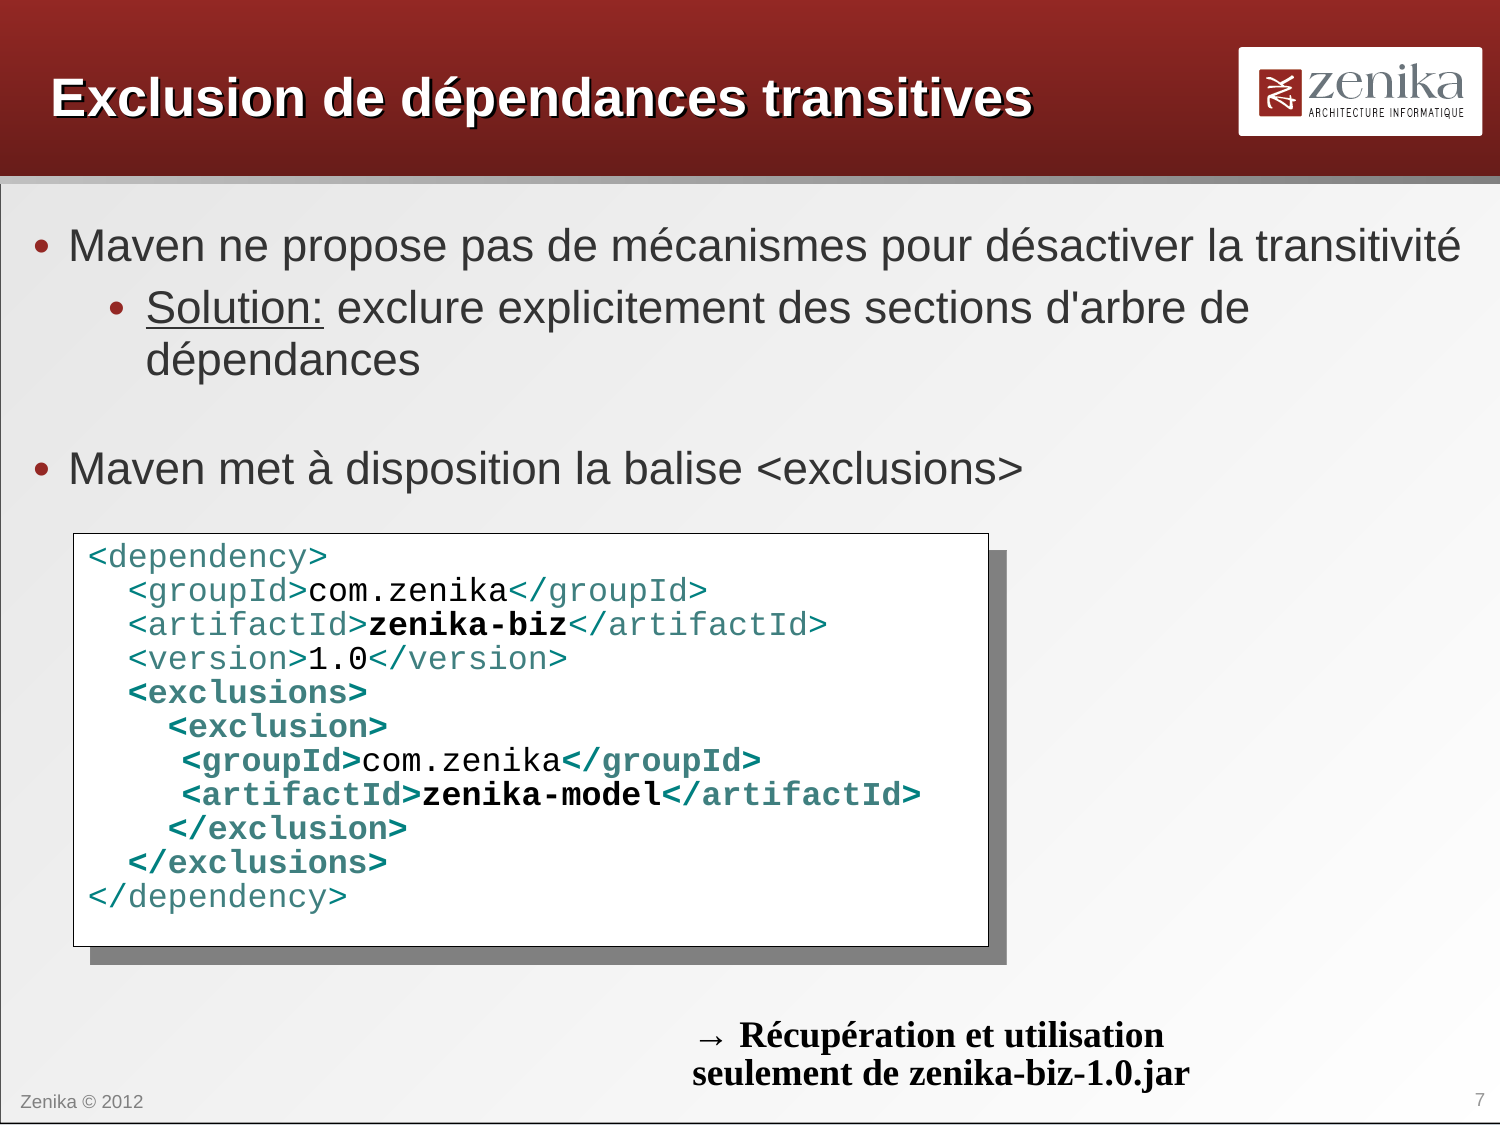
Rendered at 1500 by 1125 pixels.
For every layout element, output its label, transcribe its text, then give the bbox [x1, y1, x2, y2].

title Exclusion de dépendances transitives [50, 15, 1206, 180]
list Maven ne propose pas de mécanismes pour désactiver la transitivité Solution: exclure explicitement des sections d'arbre de dépendances [33, 219, 1477, 386]
text_box <dependency> <groupId>com.zenika</groupId> <artifactId>zenika-biz</artifactId> <version>1.0</version> <exclusions> <exclusion> <groupId>com.zenika</groupId> <artifactId>zenika-model</artifactId> </exclusion> </exclusions> </dependency> [73, 533, 989, 947]
list Maven met à disposition la balise <exclusions> [33, 442, 1418, 502]
text_box → Récupération et utilisation seulement de zenika-biz-1.0.jar [677, 1010, 1328, 1107]
picture [1257, 58, 1464, 125]
